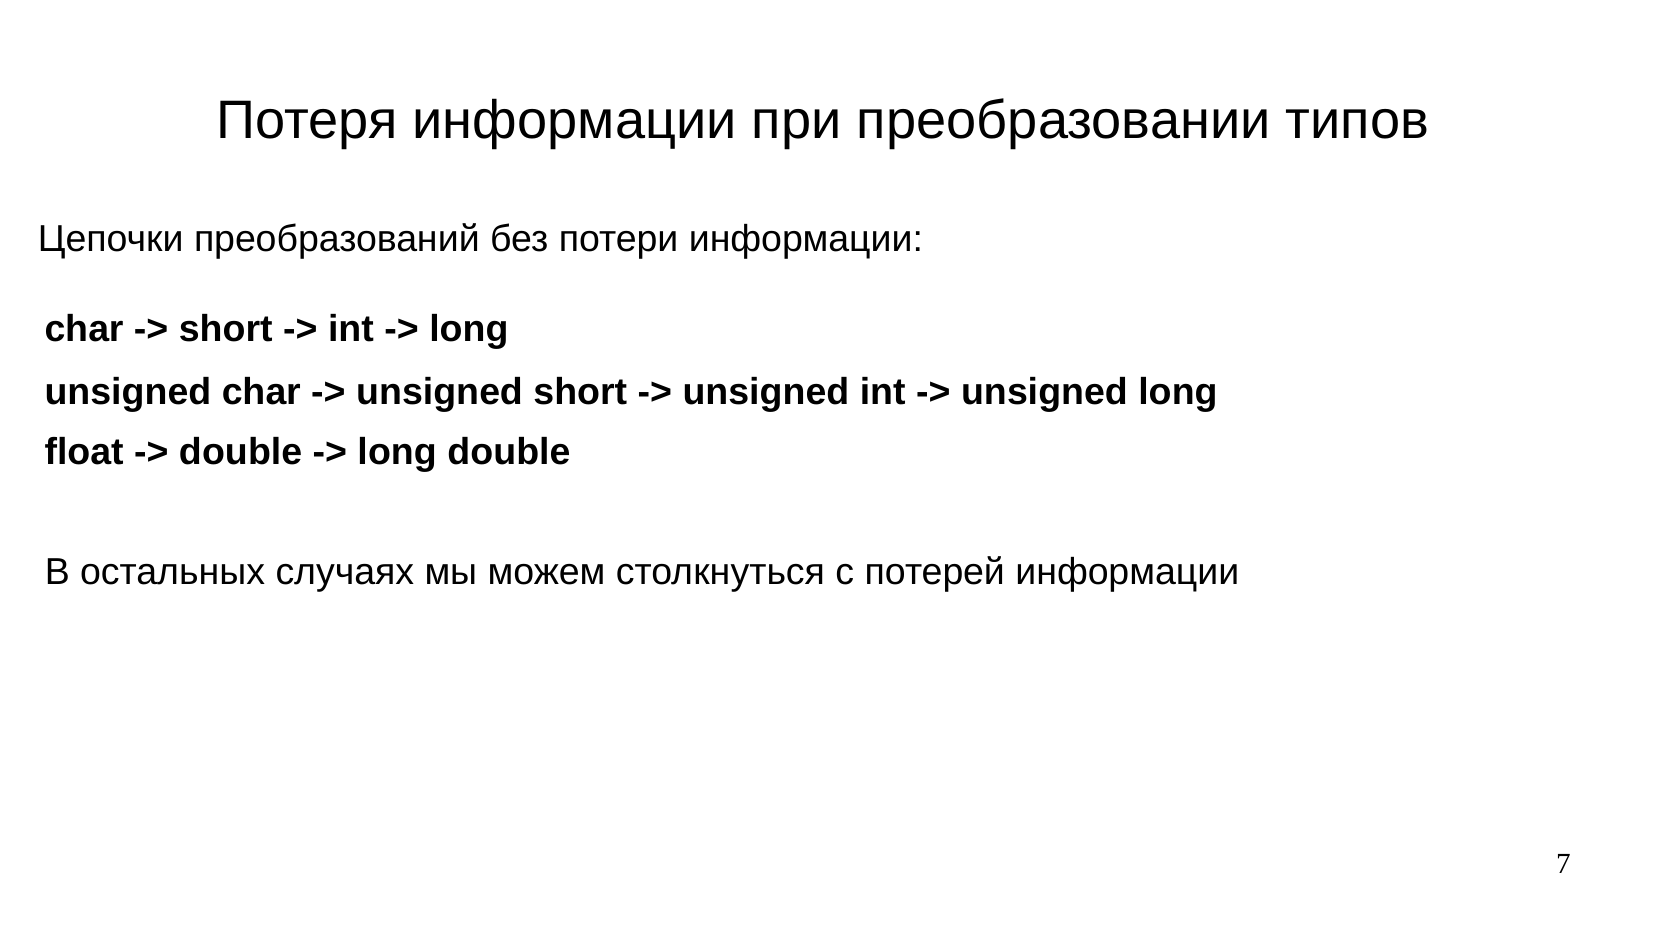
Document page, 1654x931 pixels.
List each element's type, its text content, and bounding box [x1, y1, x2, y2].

text_box char -> short -> int -> long [29, 300, 796, 357]
text_box float -> double -> long double [29, 423, 766, 481]
text_box unsigned char -> unsigned short -> unsigned int -> unsigned long [29, 363, 1456, 421]
title Потеря информации при преобразовании типов [56, 58, 1591, 181]
text_box В остальных случаях мы можем столкнуться с потерей информации [30, 543, 1456, 642]
text_box Цепочки преобразований без потери информации: [23, 210, 1654, 271]
